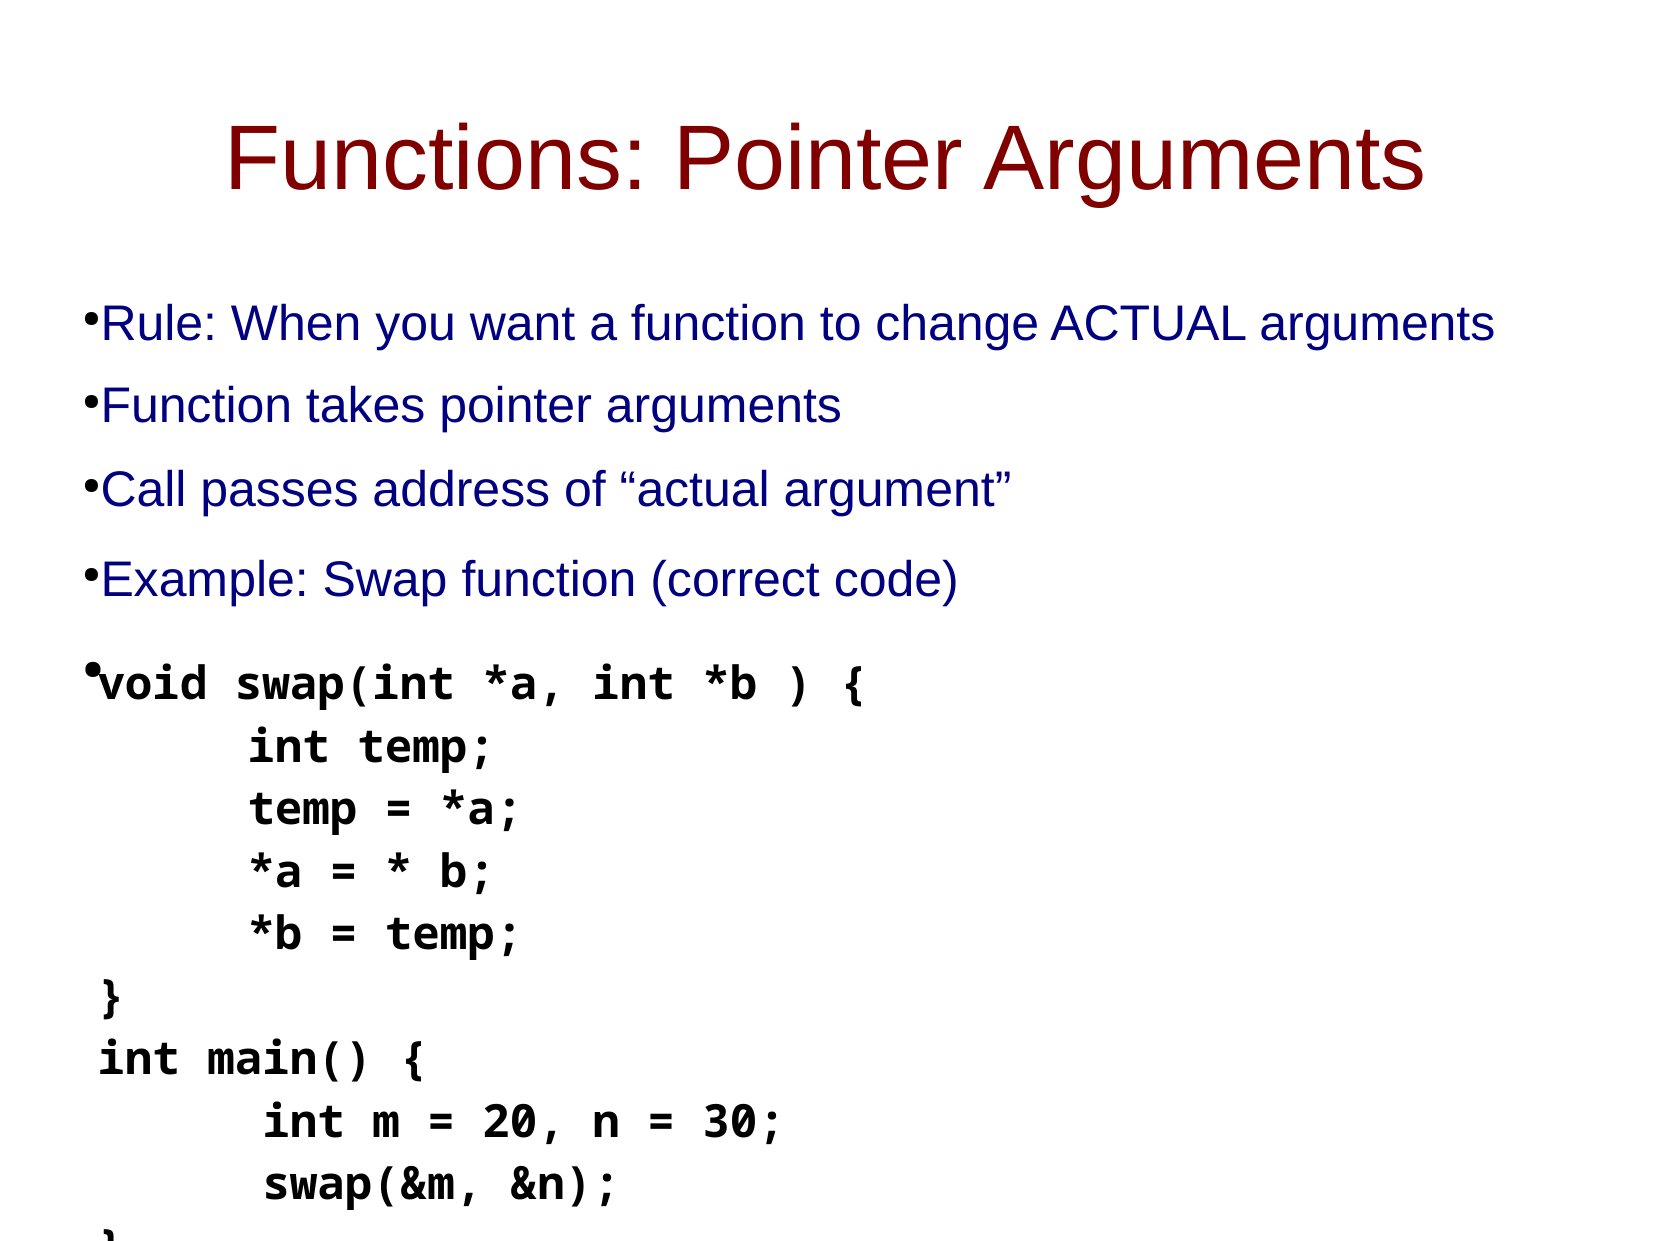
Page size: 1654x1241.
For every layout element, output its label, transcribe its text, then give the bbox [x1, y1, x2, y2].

title Functions: Pointer Arguments [82, 49, 1571, 257]
text_box void swap(int *a, int *b ) { int temp; temp = *a; *a = * b; *b = temp; } int main() { int m = 20, n = 30; swap(&m, &n); } [82, 643, 1390, 1191]
list Rule: When you want a function to change ACTUAL arguments Function takes pointer arguments Call passes address of “actual argument” Example: Swap function (correct code) [82, 290, 1610, 1109]
